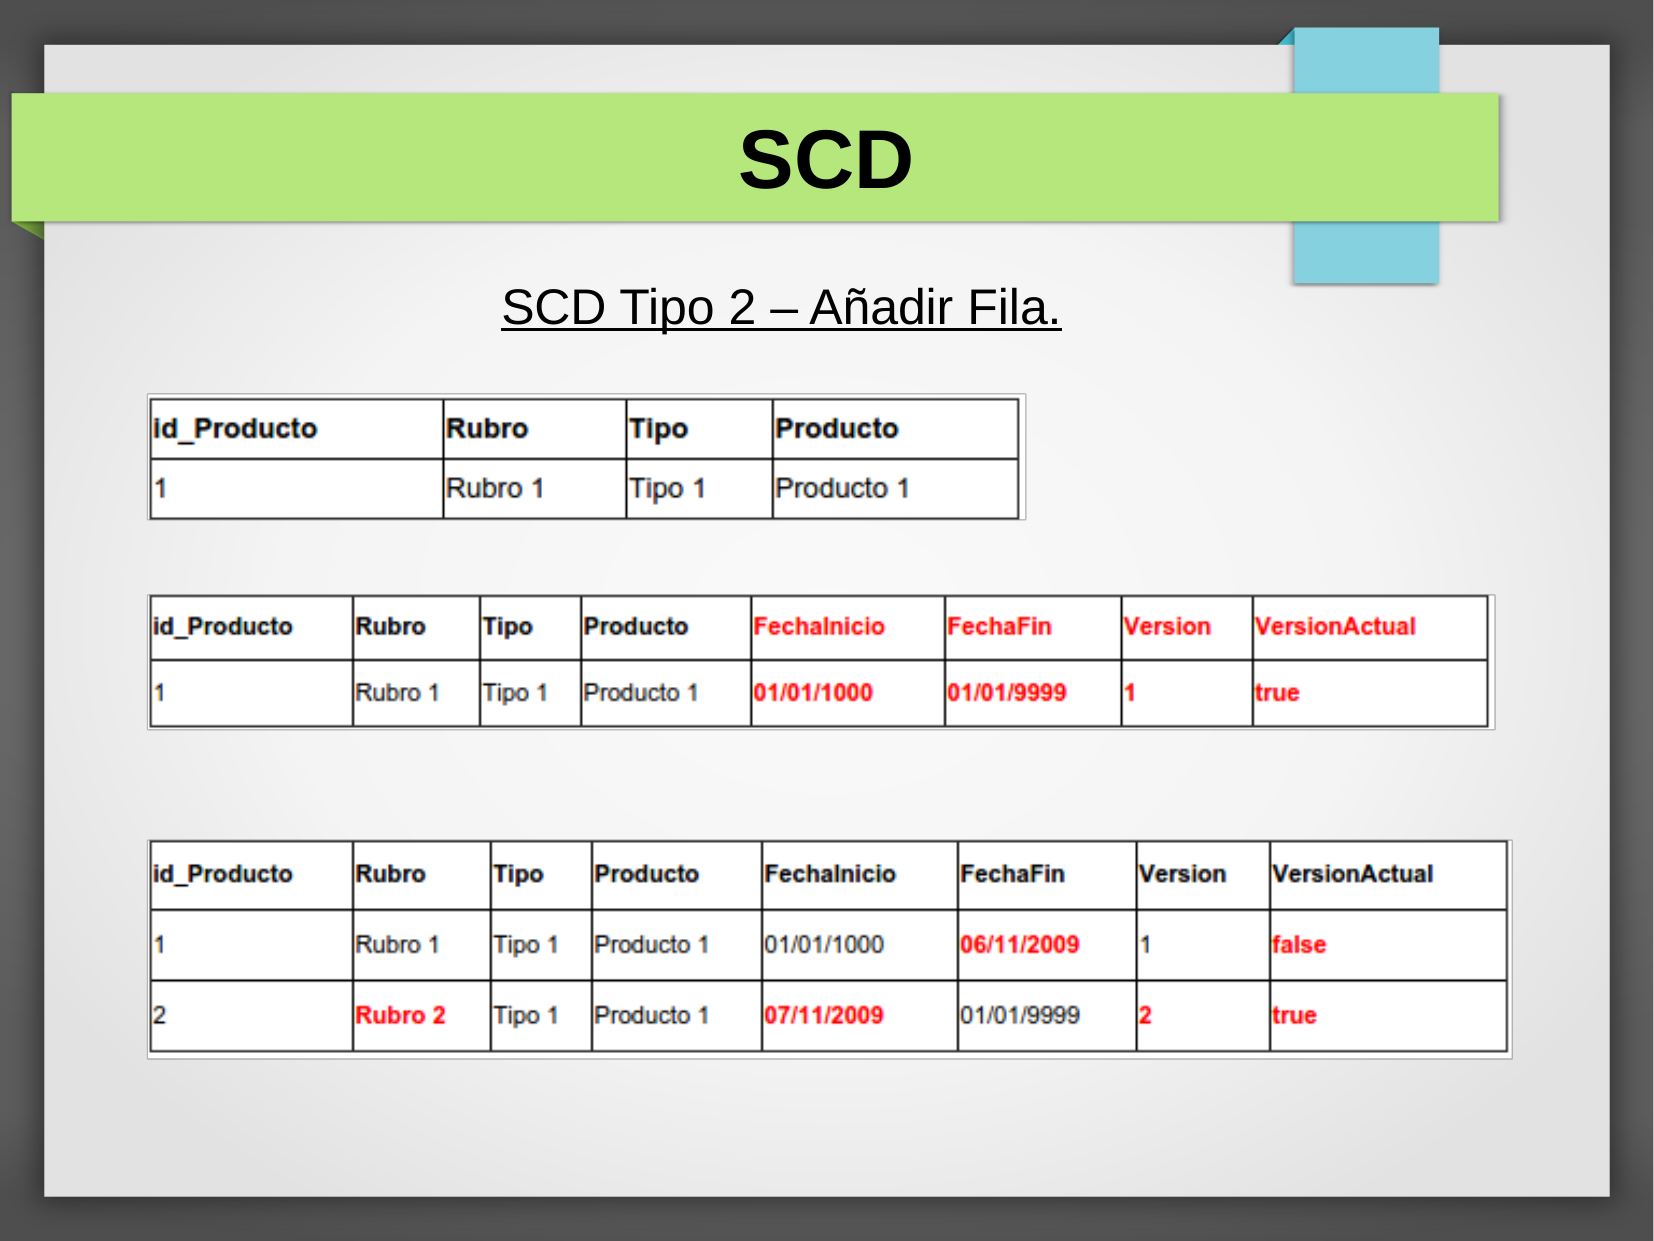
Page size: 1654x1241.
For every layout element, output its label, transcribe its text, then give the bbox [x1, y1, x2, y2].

title SCD [70, 106, 1583, 213]
picture [0, 0, 1654, 1241]
text_box SCD Tipo 2 – Añadir Fila. [486, 272, 1080, 344]
